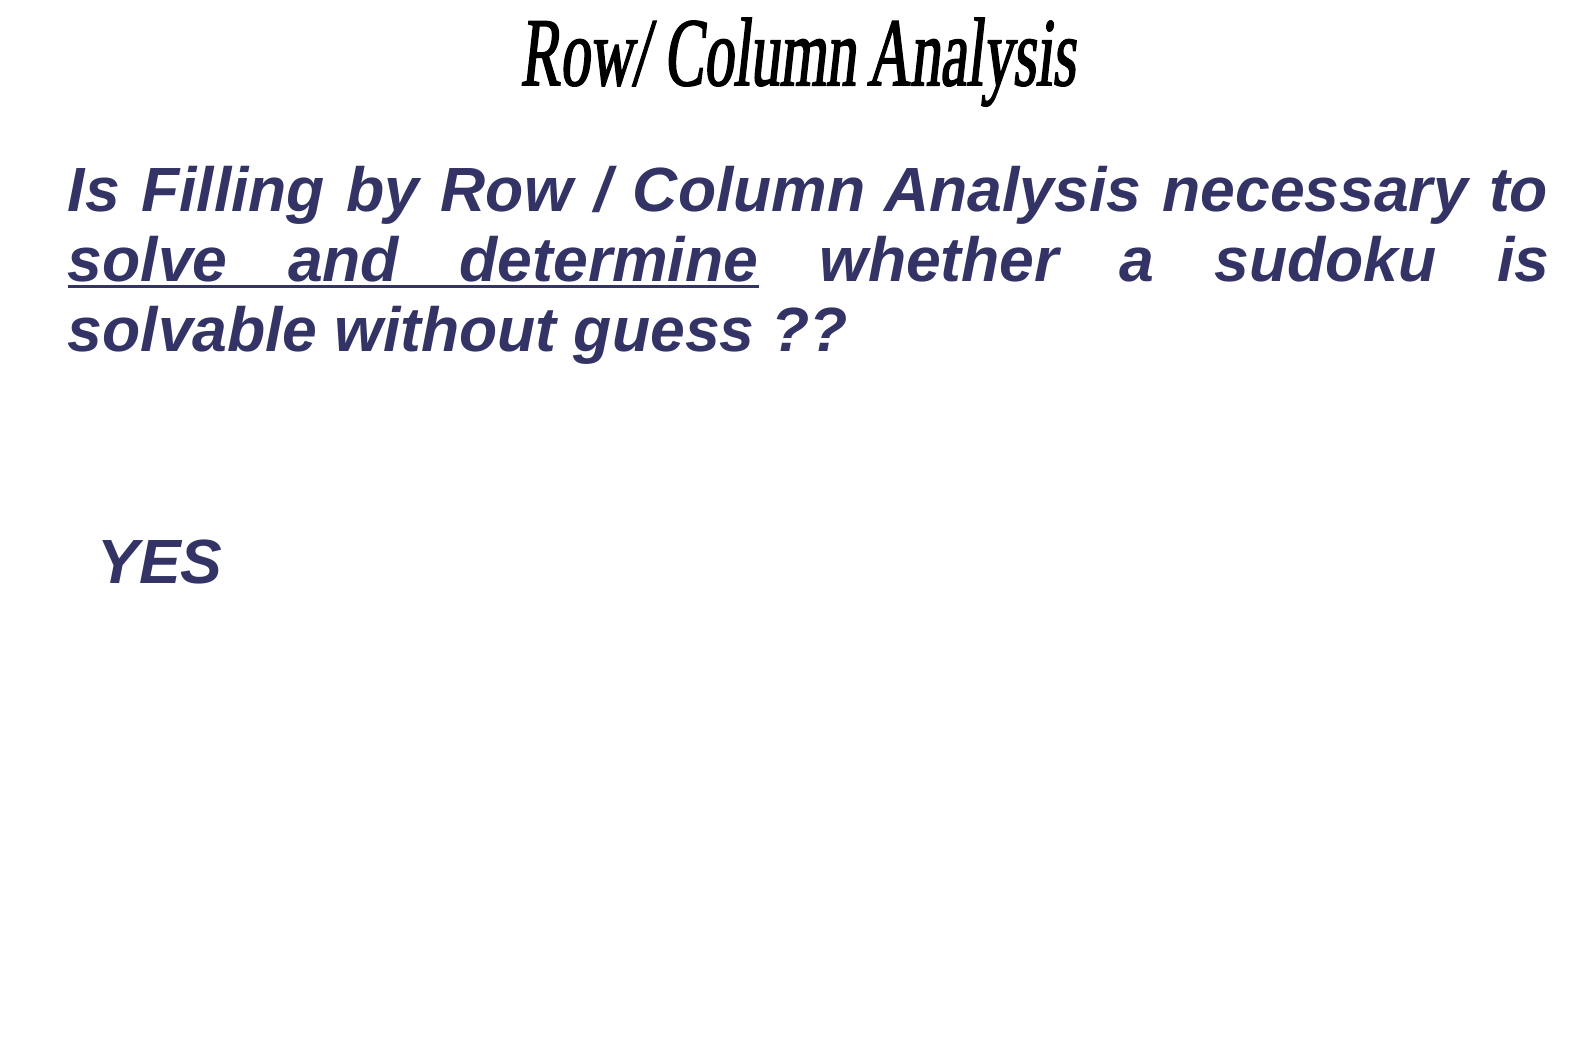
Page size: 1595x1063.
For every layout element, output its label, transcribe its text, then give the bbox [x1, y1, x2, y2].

text_box YES [82, 519, 384, 638]
text_box Row/ Column Analysis [755, 40, 781, 87]
text_box Row/ Column Analysis [669, 20, 707, 87]
text_box Row/ Column Analysis [632, 21, 657, 87]
text_box Row/ Column Analysis [867, 21, 940, 86]
text_box Is Filling by Row / Column Analysis necessary to solve and determine whether a sudoku is solvable without guess ?? [53, 147, 1565, 432]
text_box Row/ Column Analysis [827, 39, 856, 86]
text_box Row/ Column Analysis [1036, 40, 1052, 86]
text_box Row/ Column Analysis [1015, 39, 1037, 87]
text_box Row/ Column Analysis [943, 39, 966, 87]
text_box Row/ Column Analysis [522, 21, 561, 86]
text_box Row/ Column Analysis [1054, 39, 1077, 87]
text_box Row/ Column Analysis [734, 17, 752, 86]
text_box Row/ Column Analysis [564, 39, 591, 87]
text_box Row/ Column Analysis [594, 40, 638, 87]
text_box Row/ Column Analysis [967, 17, 985, 86]
text_box Row/ Column Analysis [981, 40, 1018, 107]
text_box Row/ Column Analysis [707, 39, 735, 87]
text_box Row/ Column Analysis [780, 39, 826, 86]
